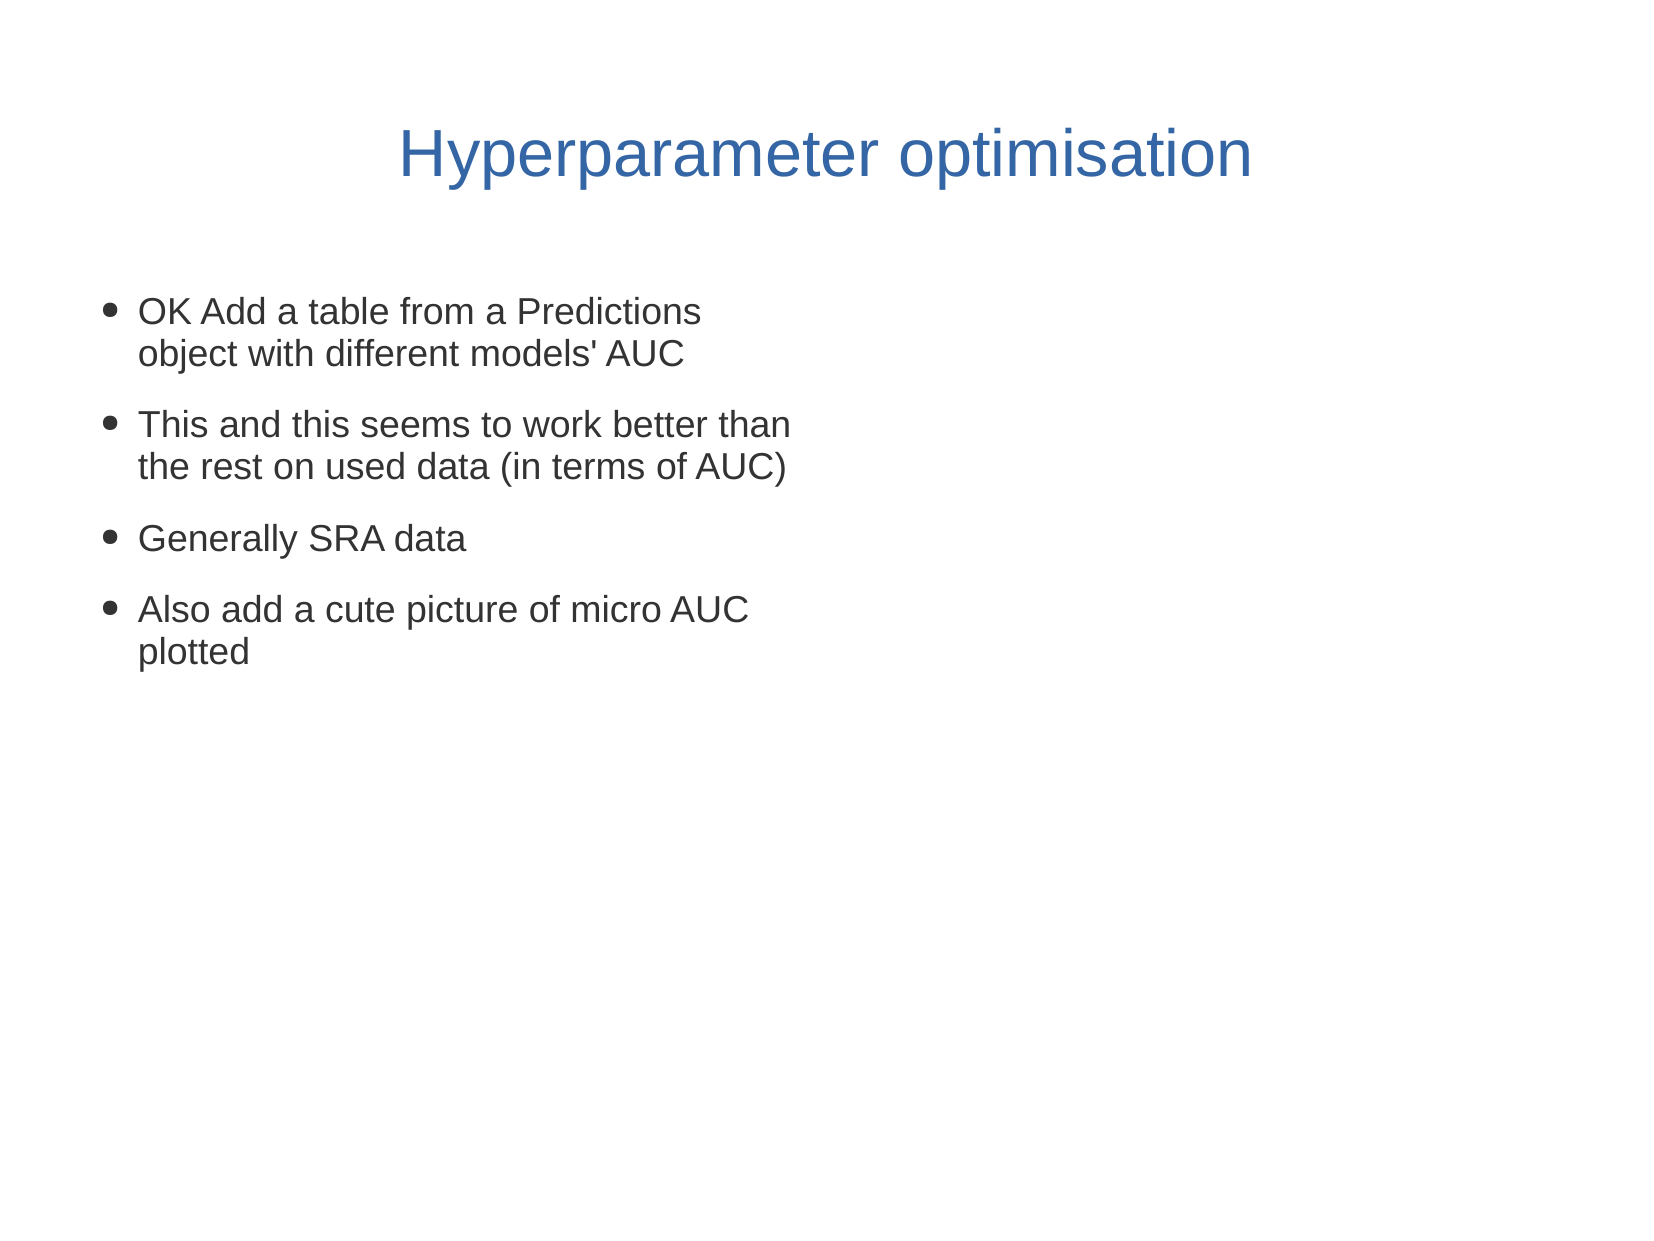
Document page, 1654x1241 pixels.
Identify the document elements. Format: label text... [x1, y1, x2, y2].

list OK Add a table from a Predictions object with different models' AUC This and this seems to work better than the rest on used data (in terms of AUC) Generally SRA data Also add a cute picture of micro AUC plotted [82, 290, 809, 1010]
title Hyperparameter optimisation [82, 49, 1571, 257]
